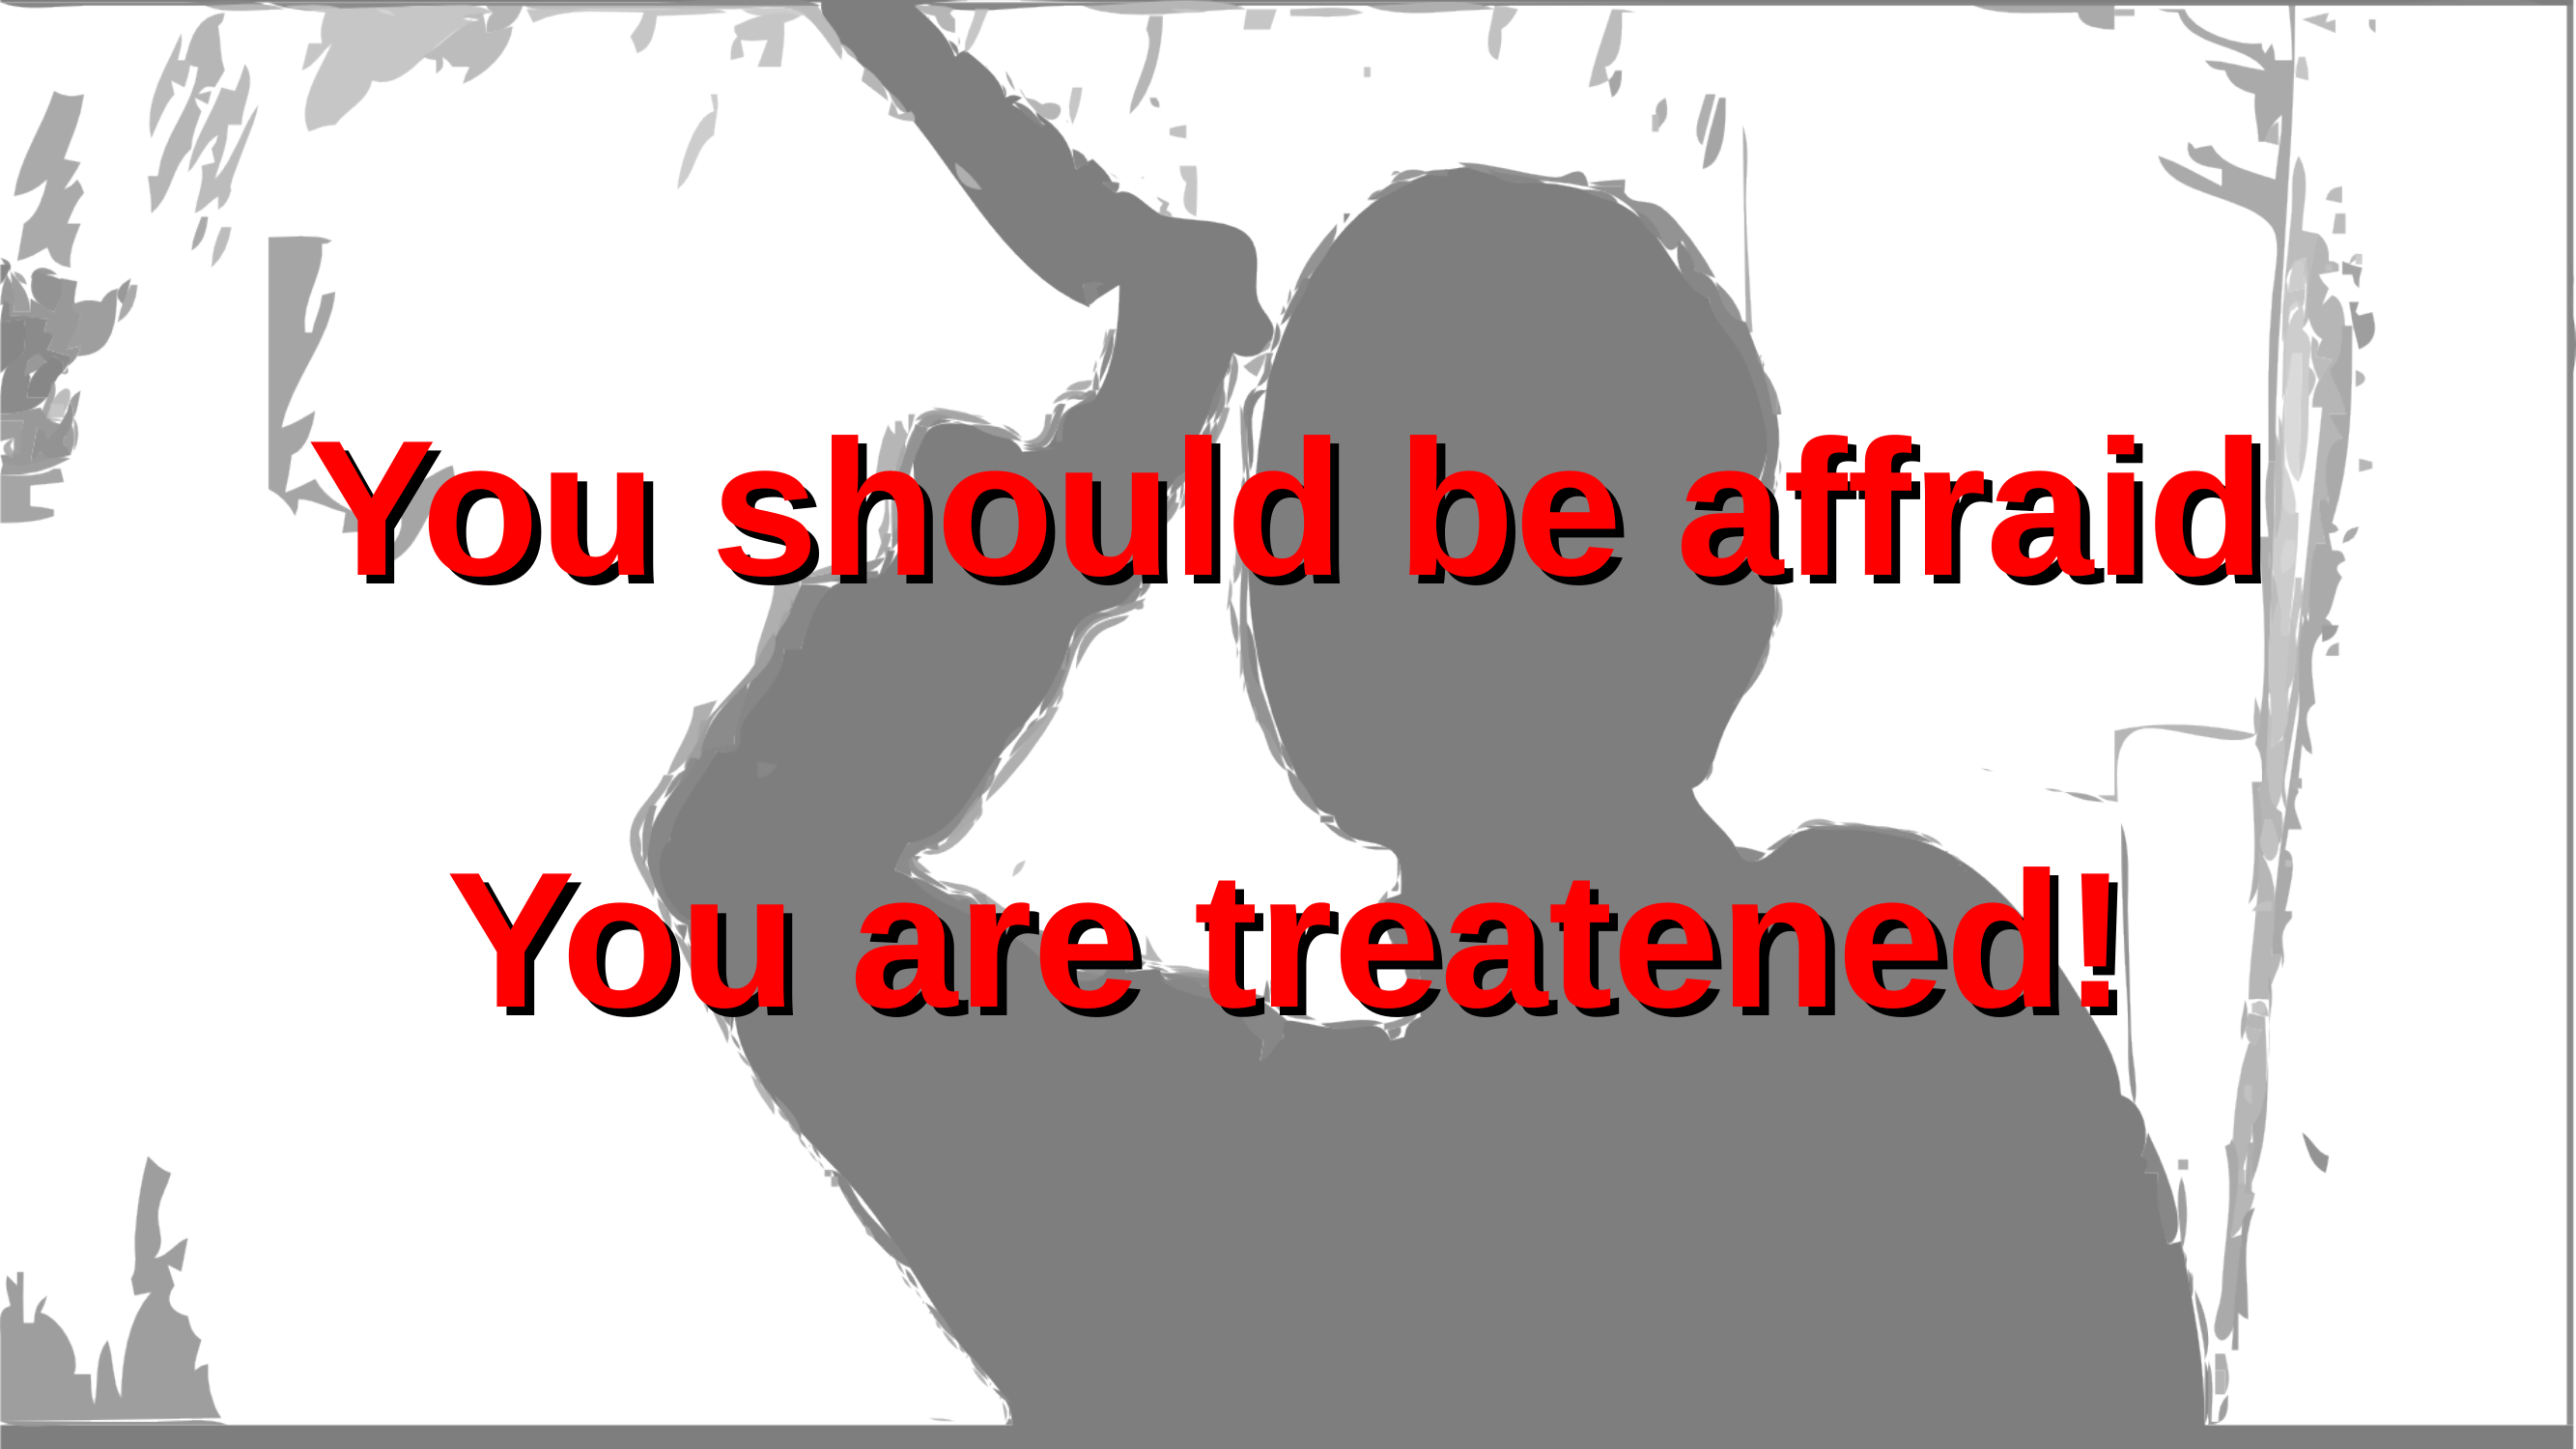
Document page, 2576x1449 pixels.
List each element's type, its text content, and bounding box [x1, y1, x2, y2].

picture [0, 0, 2576, 1449]
text_box You should be affraid You are treatened! [164, 392, 2412, 1057]
